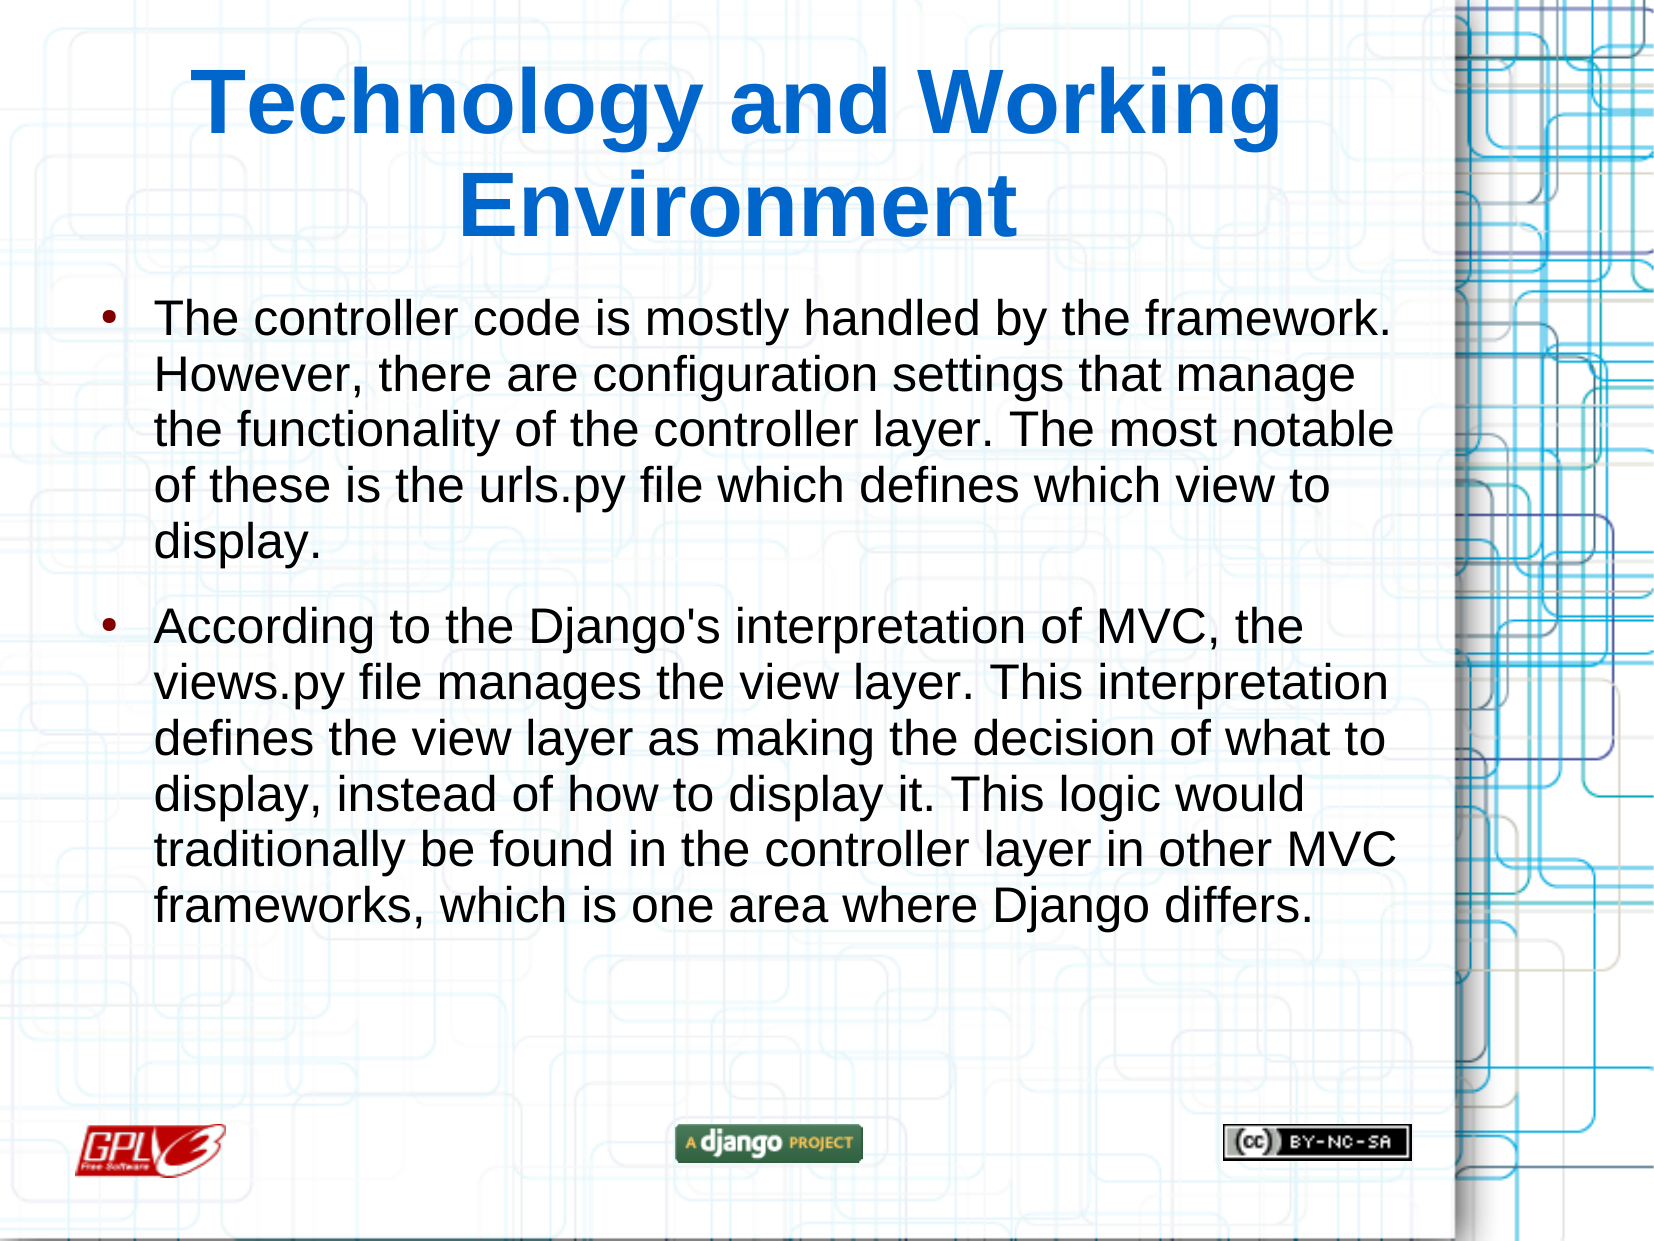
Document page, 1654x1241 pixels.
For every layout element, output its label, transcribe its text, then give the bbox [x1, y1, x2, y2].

picture [0, 0, 1654, 1241]
title Technology and Working Environment [59, 50, 1418, 256]
list The controller code is mostly handled by the framework. However, there are configuration settings that manage the functionality of the controller layer. The most notable of these is the urls.py file which defines which view to display. According to the Django's interpretation of MVC, the views.py file manages the view layer. This interpretation defines the view layer as making the decision of what to display, instead of how to display it. This logic would traditionally be found in the controller layer in other MVC frameworks, which is one area where Django differs. [82, 290, 1418, 1094]
